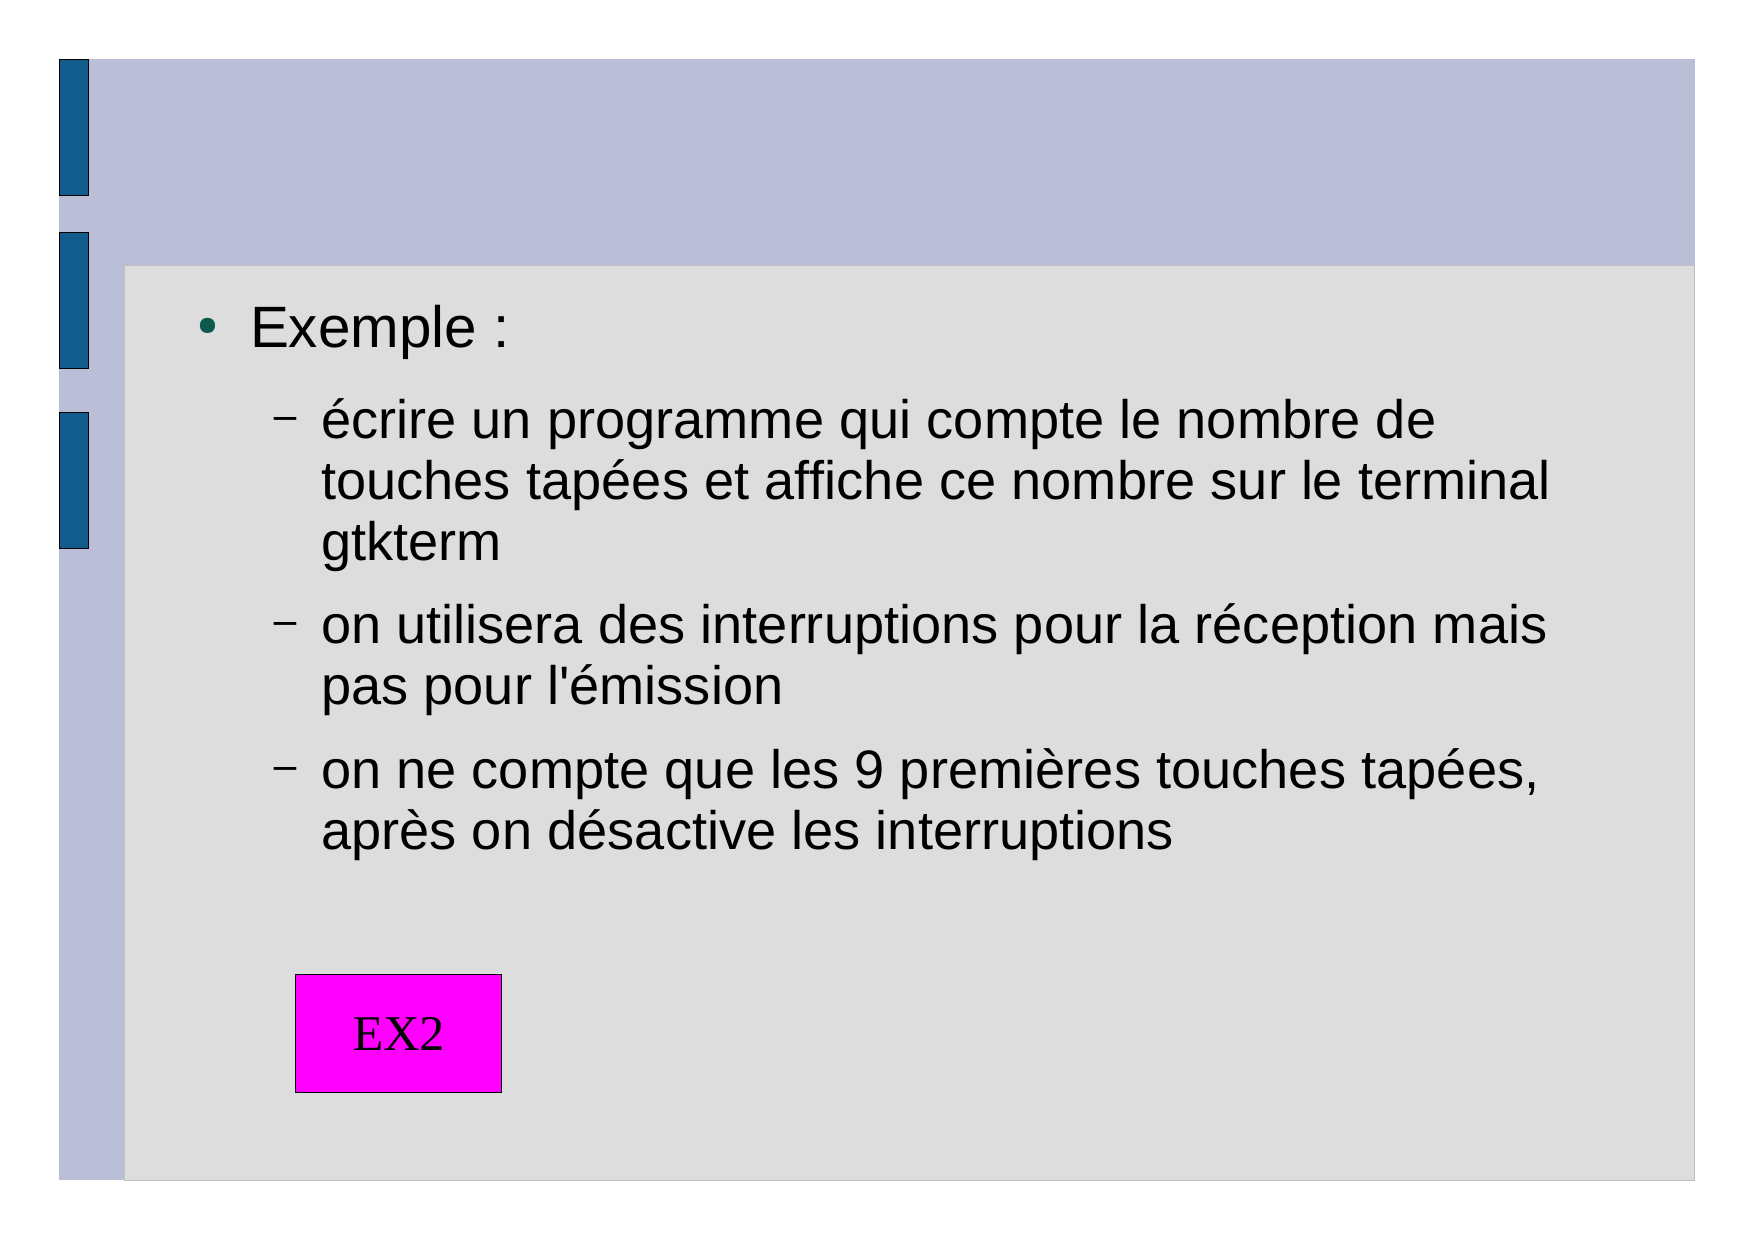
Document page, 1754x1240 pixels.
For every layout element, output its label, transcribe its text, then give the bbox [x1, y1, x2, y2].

text_box EX2 [295, 974, 502, 1093]
list Exemple : écrire un programme qui compte le nombre de touches tapées et affiche ce nombre sur le terminal gtkterm on utilisera des interruptions pour la réception mais pas pour l'émission on ne compte que les 9 premières touches tapées, après on désactive les interruptions [179, 295, 1577, 1093]
